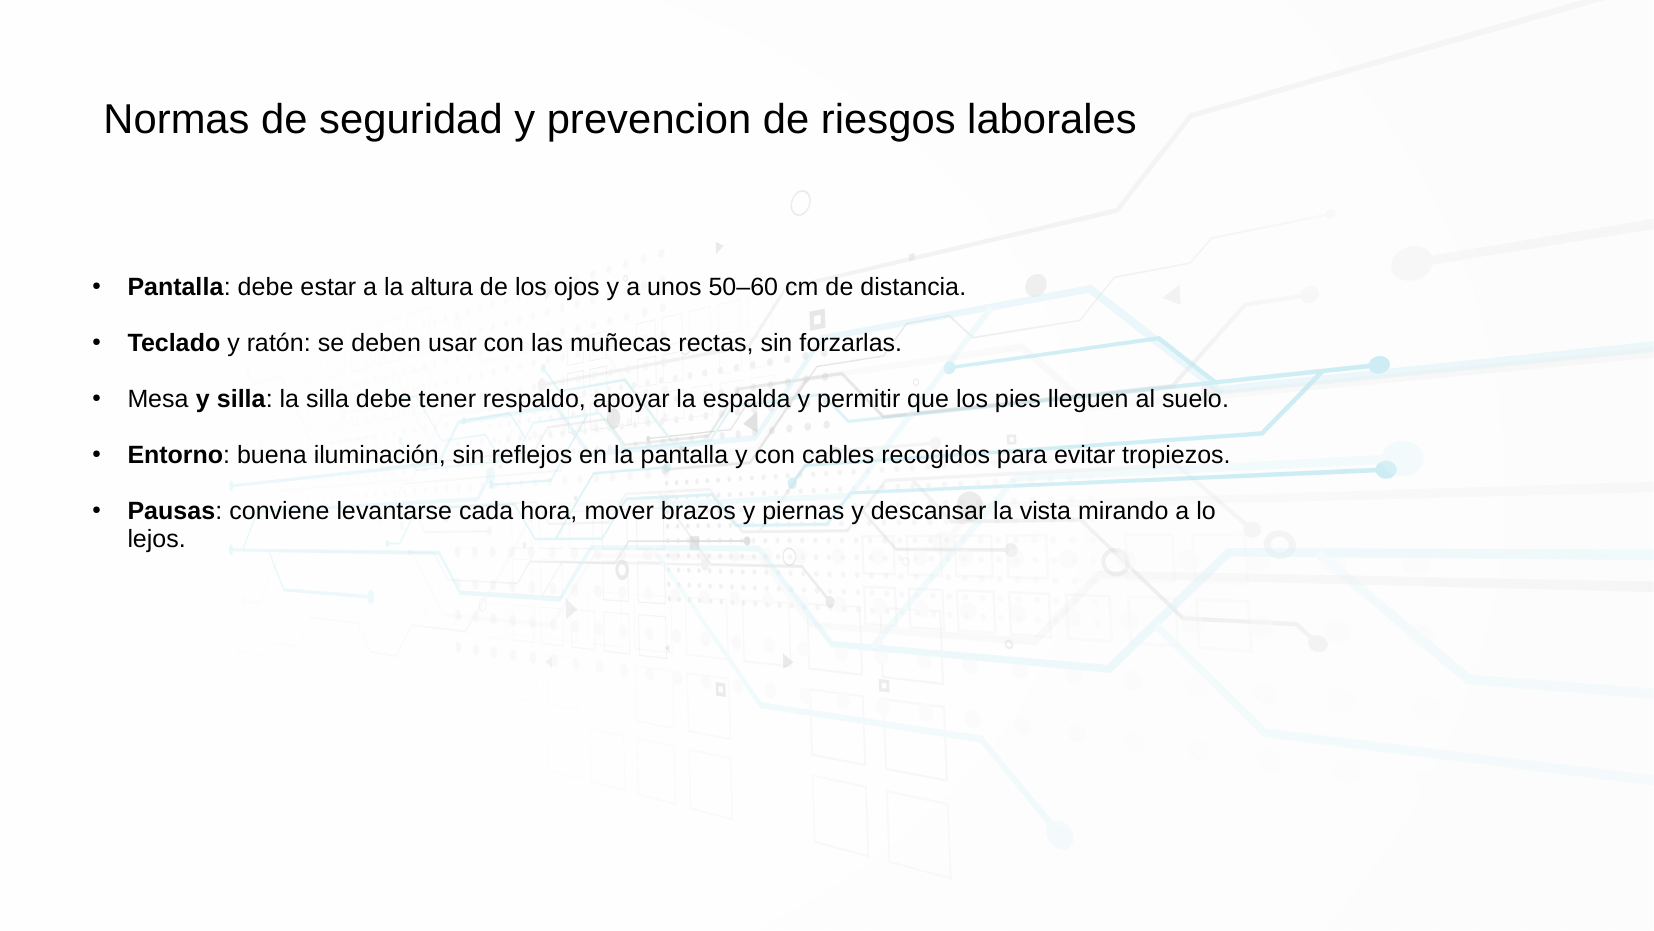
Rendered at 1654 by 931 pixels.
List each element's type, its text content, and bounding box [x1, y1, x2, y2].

text_box Normas de seguridad y prevencion de riesgos laborales [88, 88, 1151, 150]
text_box Pantalla: debe estar a la altura de los ojos y a unos 50–60 cm de distancia. Teclado y ratón: se deben usar con las muñecas rectas, sin forzarlas. Mesa y silla: la silla debe tener respaldo, apoyar la espalda y permitir que los pies lleguen al suelo. Entorno: buena iluminación, sin reflejos en la pantalla y con cables recogidos para evitar tropiezos. Pausas: conviene levantarse cada hora, mover brazos y piernas y descansar la vista mirando a lo lejos. [77, 265, 1270, 561]
